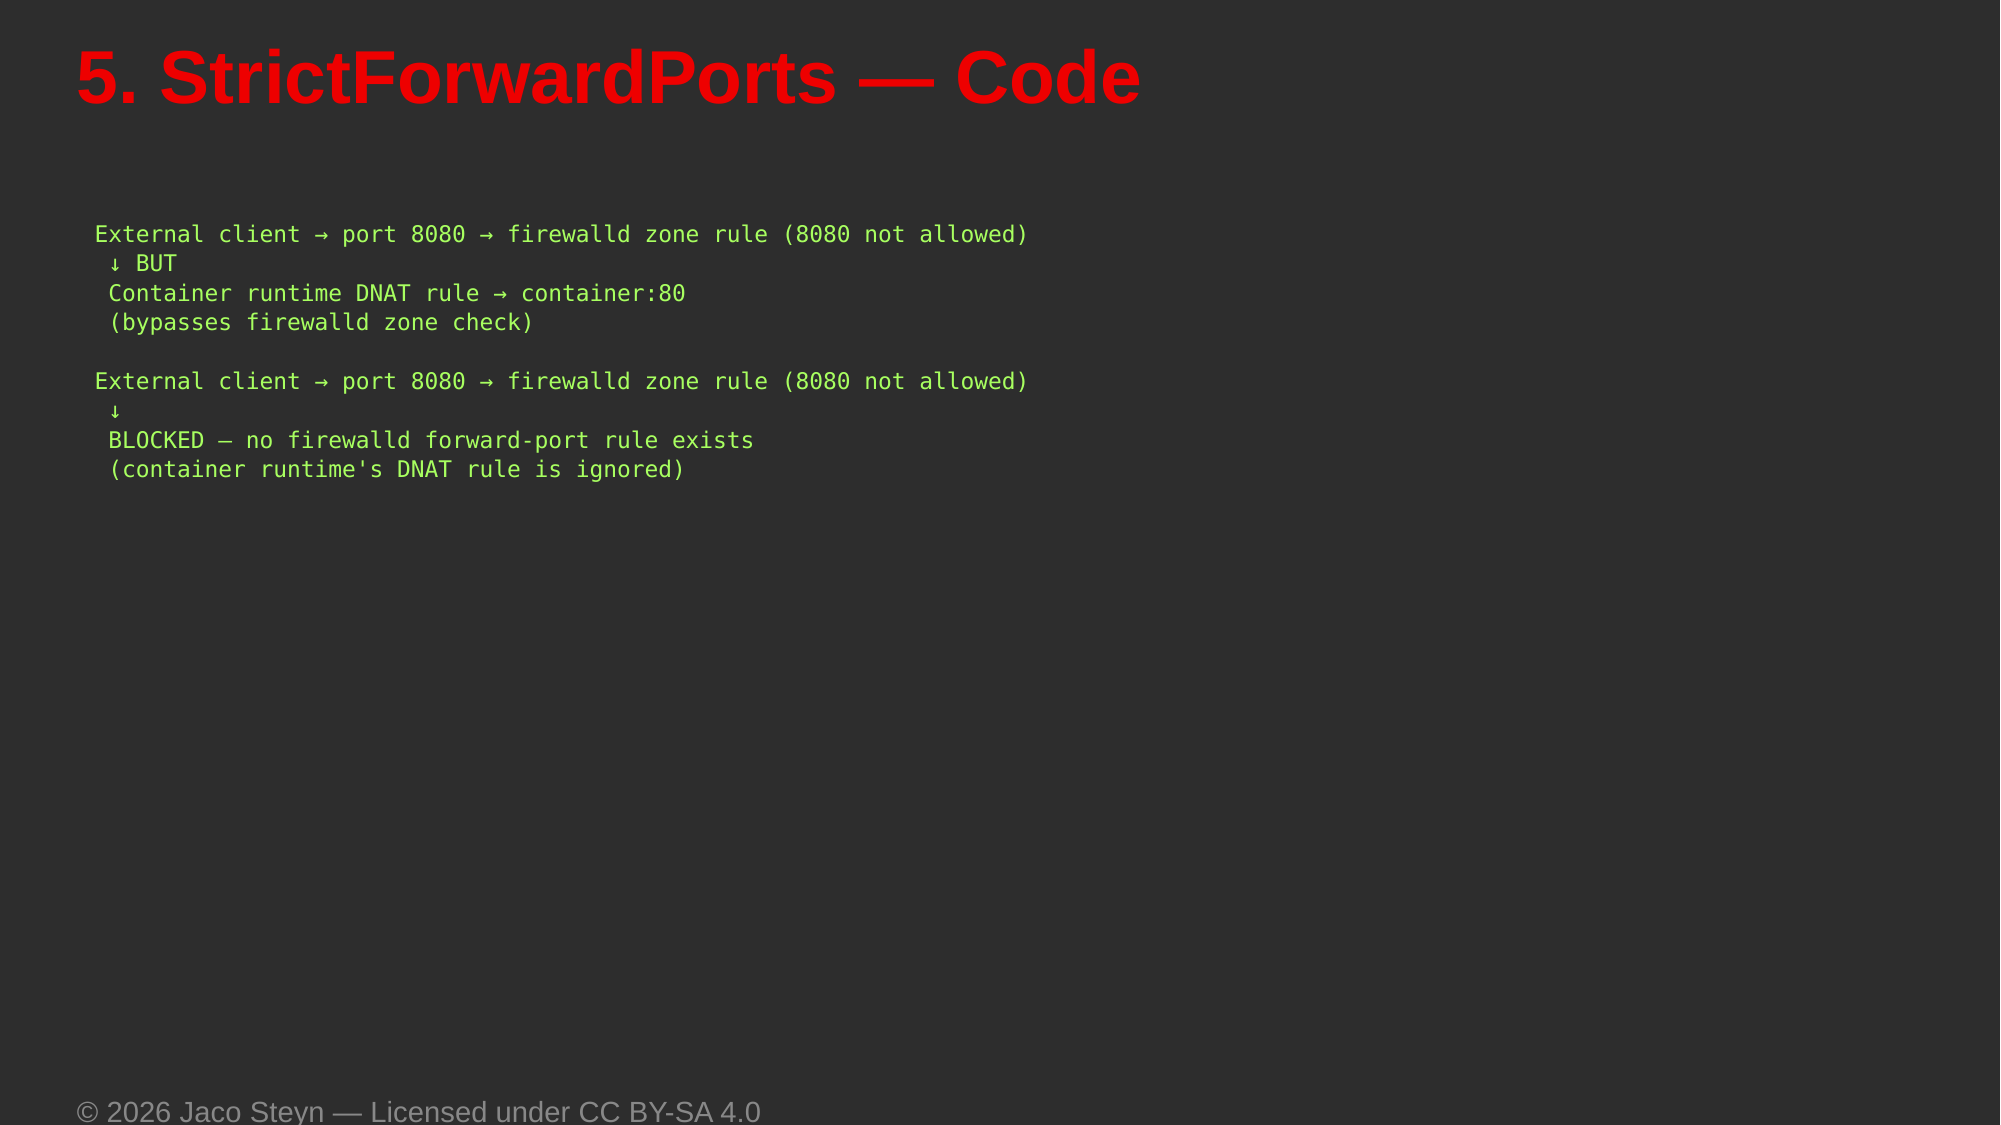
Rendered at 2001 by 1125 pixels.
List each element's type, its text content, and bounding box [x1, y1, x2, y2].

text_box External client → port 8080 → firewalld zone rule (8080 not allowed) ↓ BUT Container runtime DNAT rule → container:80 (bypasses firewalld zone check) External client → port 8080 → firewalld zone rule (8080 not allowed) ↓ BLOCKED — no firewalld forward-port rule exists (container runtime's DNAT rule is ignored) [59, 194, 1942, 1052]
text_box 5. StrictForwardPorts — Code [59, 23, 1942, 178]
text_box © 2026 Jaco Steyn — Licensed under CC BY-SA 4.0 [59, 1083, 1942, 1120]
